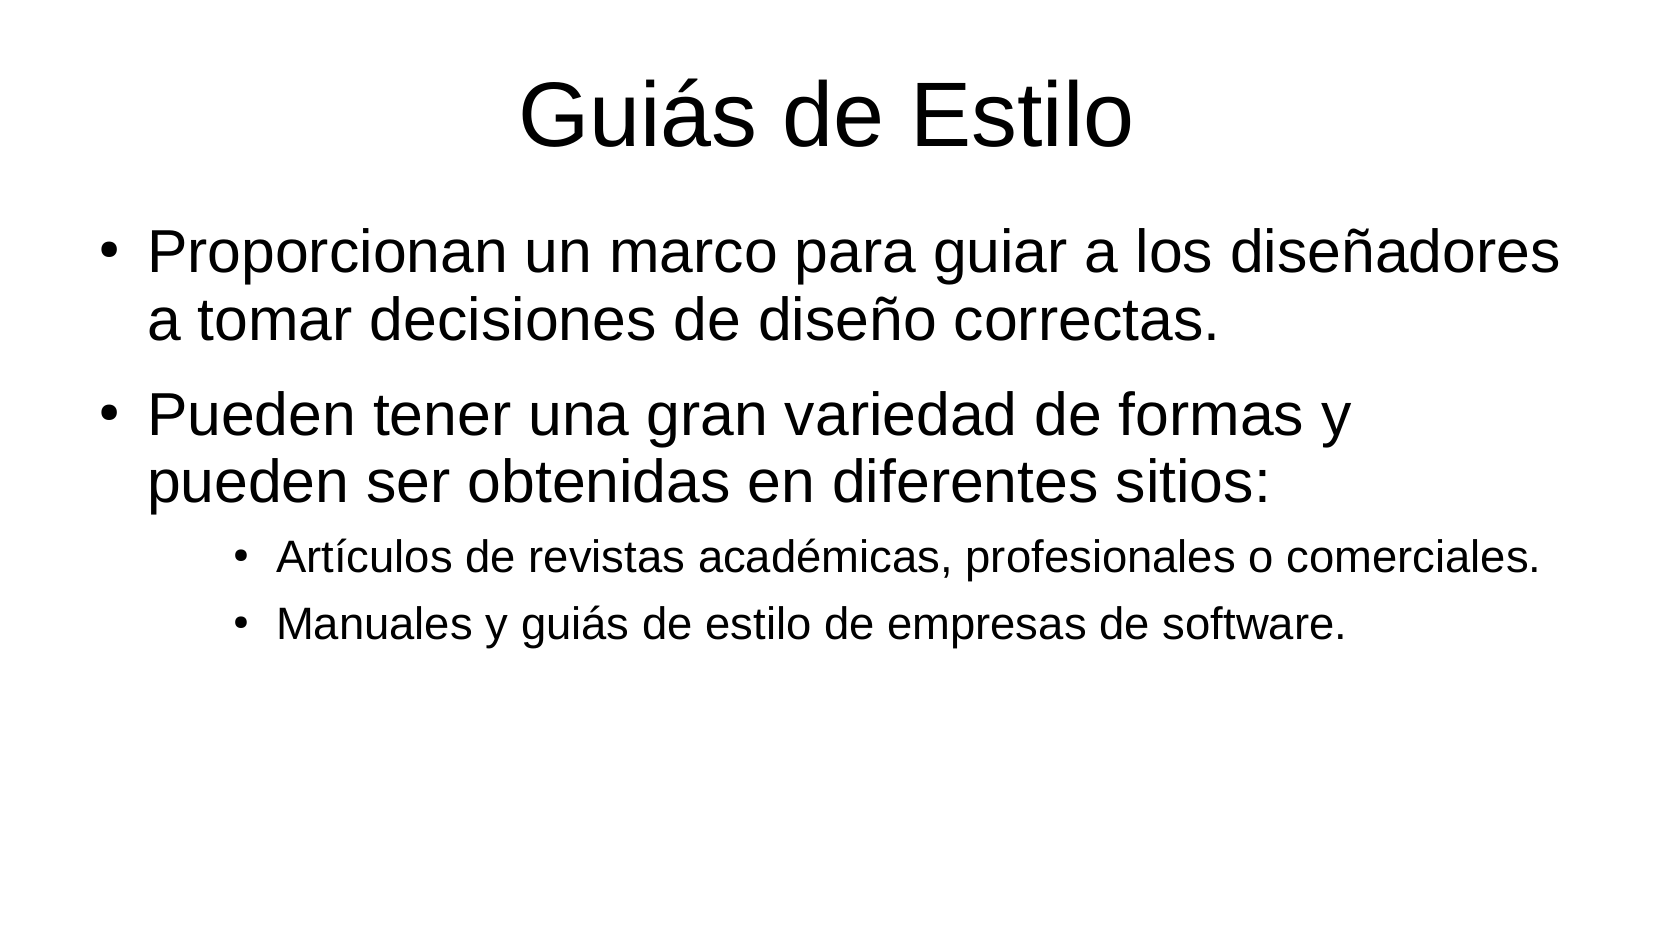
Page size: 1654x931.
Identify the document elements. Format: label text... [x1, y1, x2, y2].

title Guiás de Estilo [82, 37, 1571, 193]
list Proporcionan un marco para guiar a los diseñadores a tomar decisiones de diseño correctas. Pueden tener una gran variedad de formas y pueden ser obtenidas en diferentes sitios: Artículos de revistas académicas, profesionales o comerciales. Manuales y guiás de estilo de empresas de software. [82, 217, 1571, 758]
